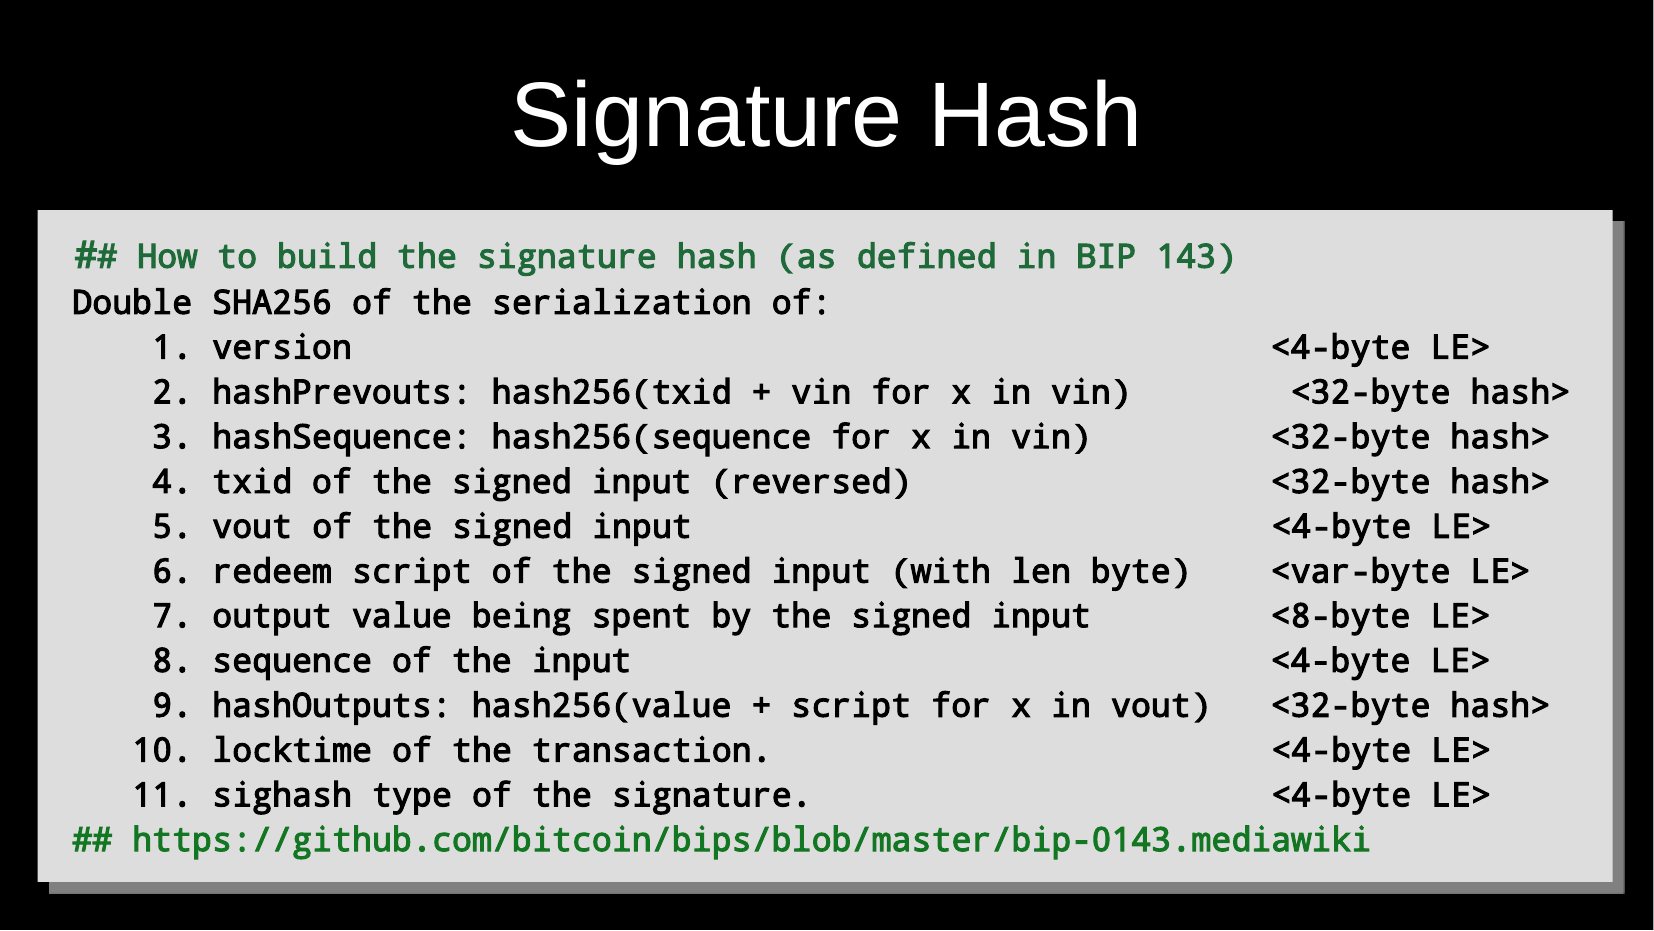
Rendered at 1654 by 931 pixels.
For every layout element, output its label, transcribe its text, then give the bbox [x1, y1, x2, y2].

title Signature Hash [82, 37, 1571, 193]
text_box ## How to build the signature hash (as defined in BIP 143) Double SHA256 of the serialization of: 1. version <4-byte LE> 2. hashPrevouts: hash256(txid + vin for x in vin) <32-byte hash> 3. hashSequence: hash256(sequence for x in vin) <32-byte hash> 4. txid of the signed input (reversed) <32-byte hash> 5. vout of the signed input <4-byte LE> 6. redeem script of the signed input (with len byte) <var-byte LE> 7. output value being spent by the signed input <8-byte LE> 8. sequence of the input <4-byte LE> 9. hashOutputs: hash256(value + script for x in vout) <32-byte hash> 10. locktime of the transaction. <4-byte LE> 11. sighash type of the signature. <4-byte LE> ## https://github.com/bitcoin/bips/blob/master/bip-0143.mediawiki [37, 210, 1613, 882]
